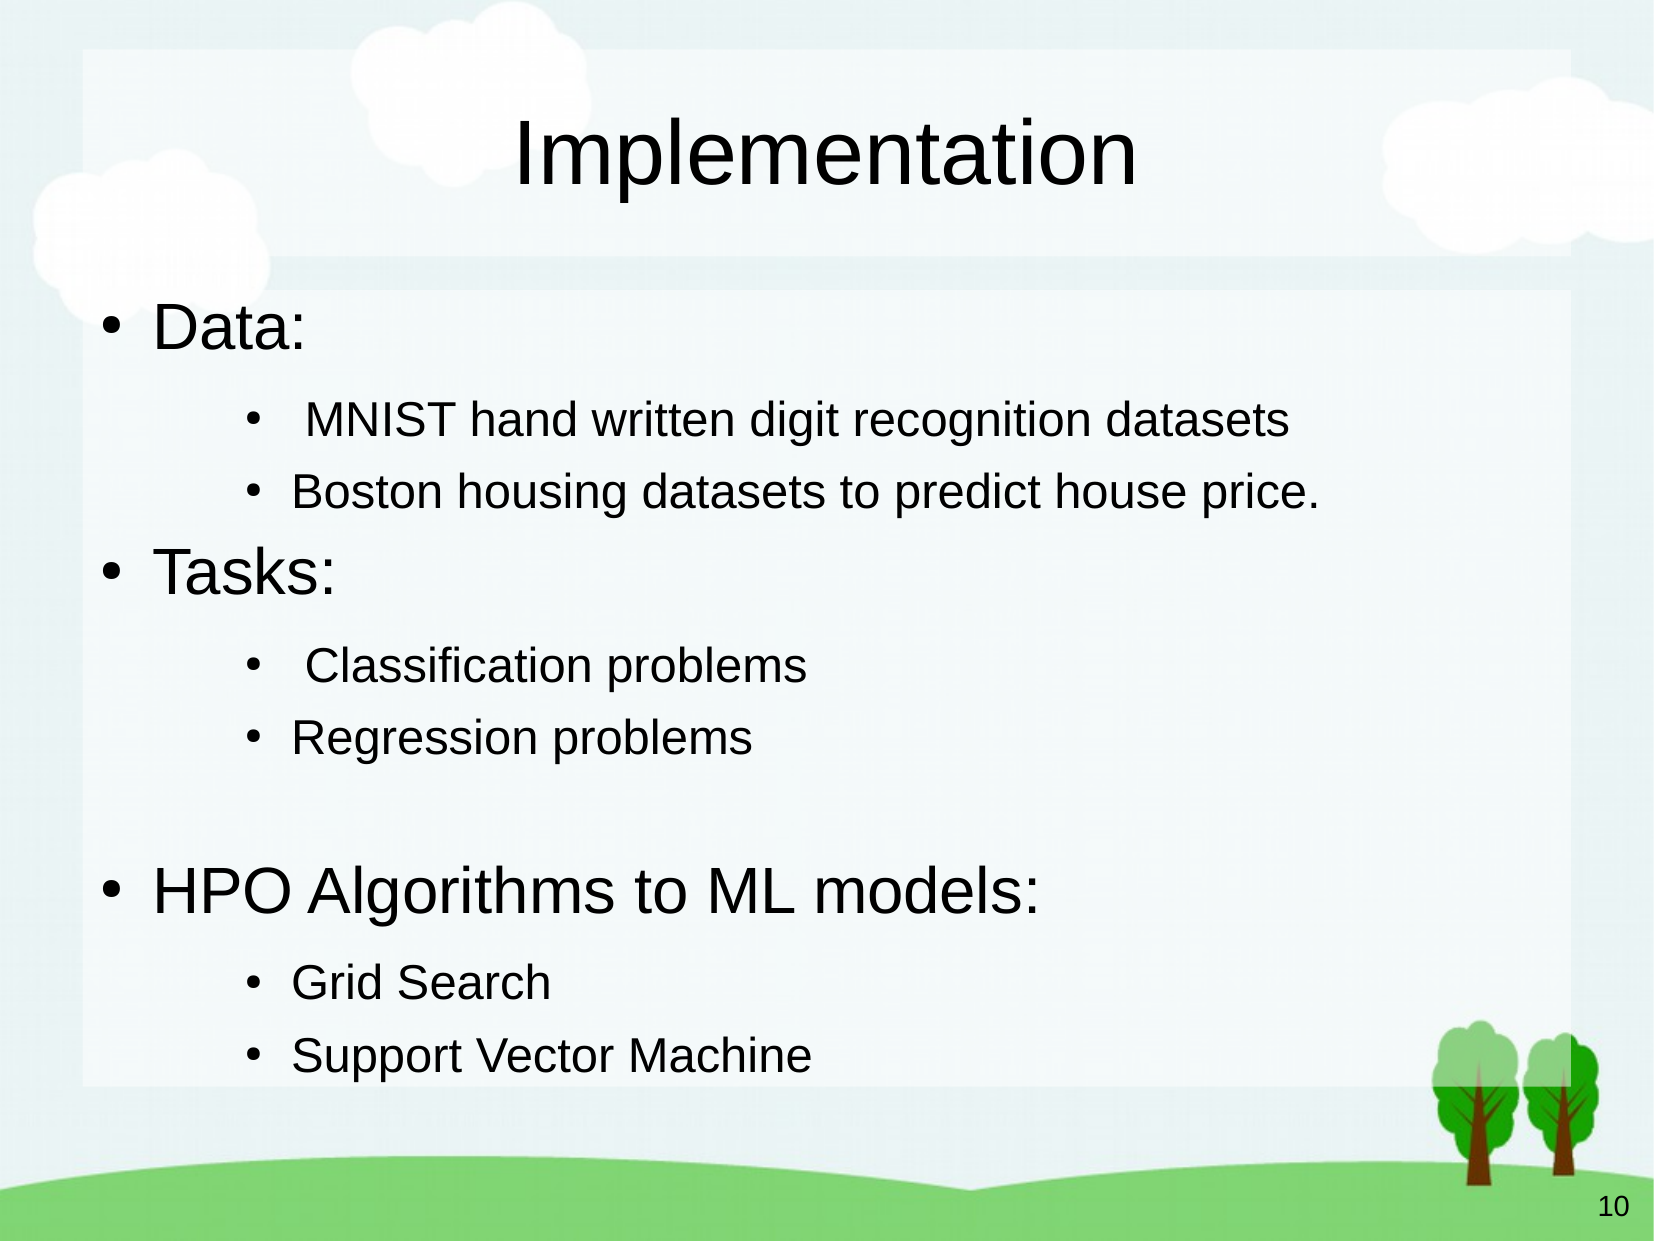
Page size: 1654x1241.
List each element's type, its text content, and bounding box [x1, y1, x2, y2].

picture [0, 0, 1654, 1241]
list Data: MNIST hand written digit recognition datasets Boston housing datasets to predict house price. Tasks: Classification problems Regression problems HPO Algorithms to ML models: Grid Search Support Vector Machine [82, 290, 1571, 1087]
title Implementation [82, 49, 1571, 257]
